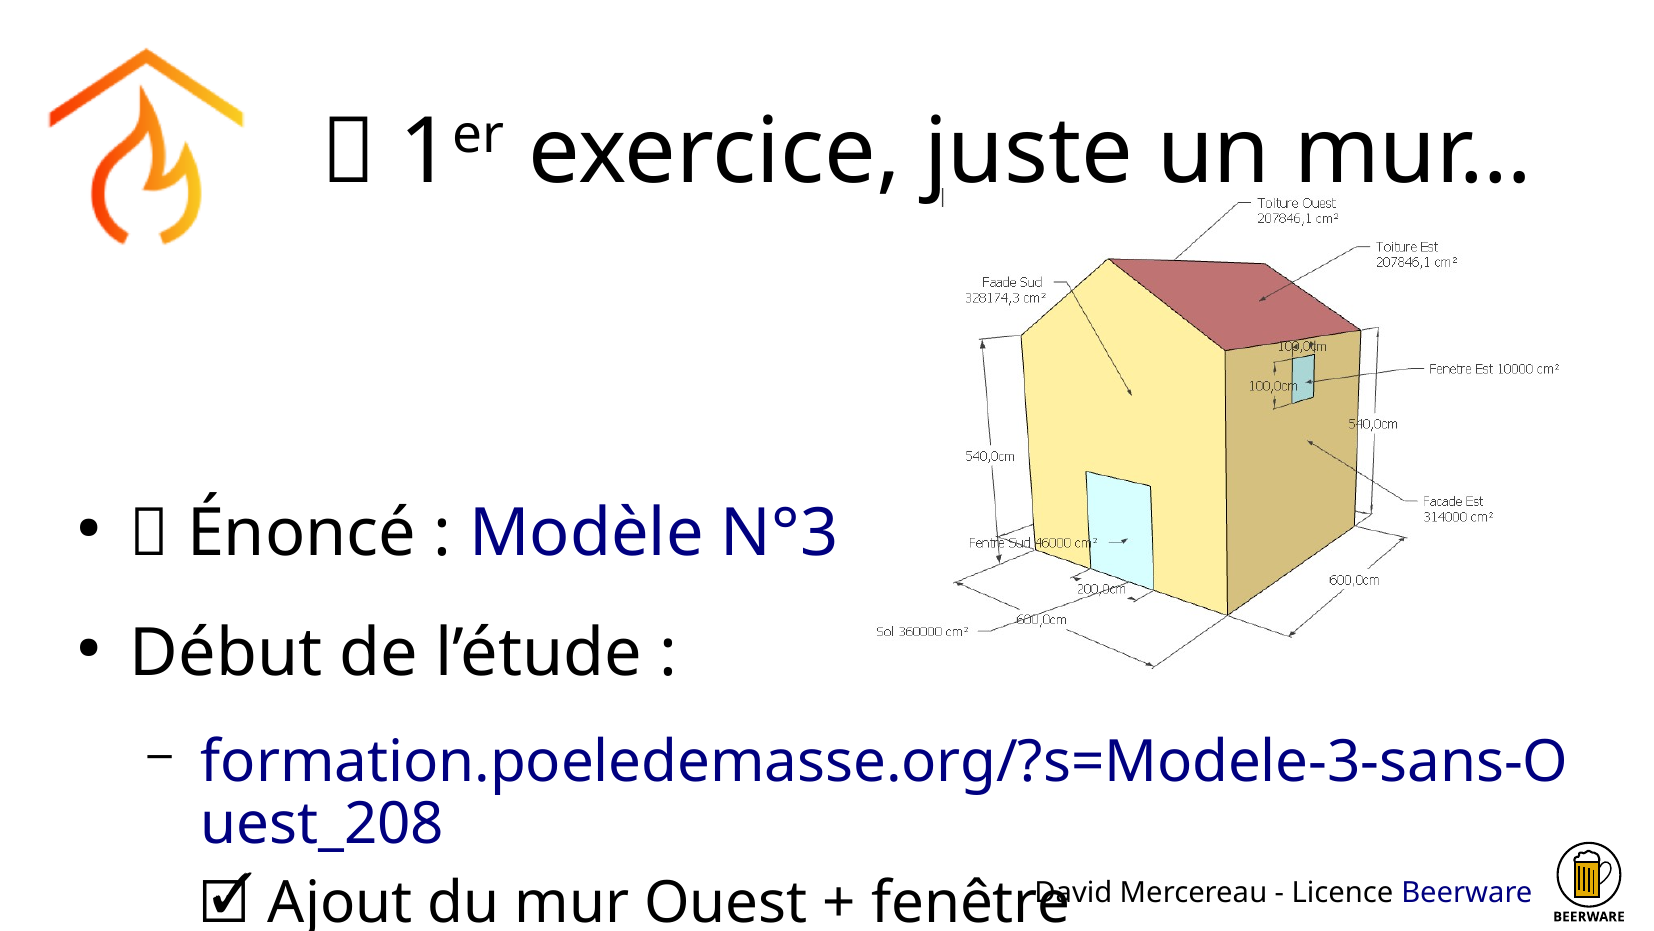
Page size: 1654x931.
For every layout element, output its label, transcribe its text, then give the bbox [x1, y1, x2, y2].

picture [47, 47, 246, 246]
list 📖 Énoncé : Modèle N°3 Début de l’étude : formation.poeledemasse.org/?s=Modele-3-sans-Ouest_208 🗹 Ajout du mur Ouest + fenêtre [59, 484, 1583, 931]
title 🏫 1er exercice, juste un mur… [271, 69, 1583, 225]
picture [862, 225, 1583, 484]
